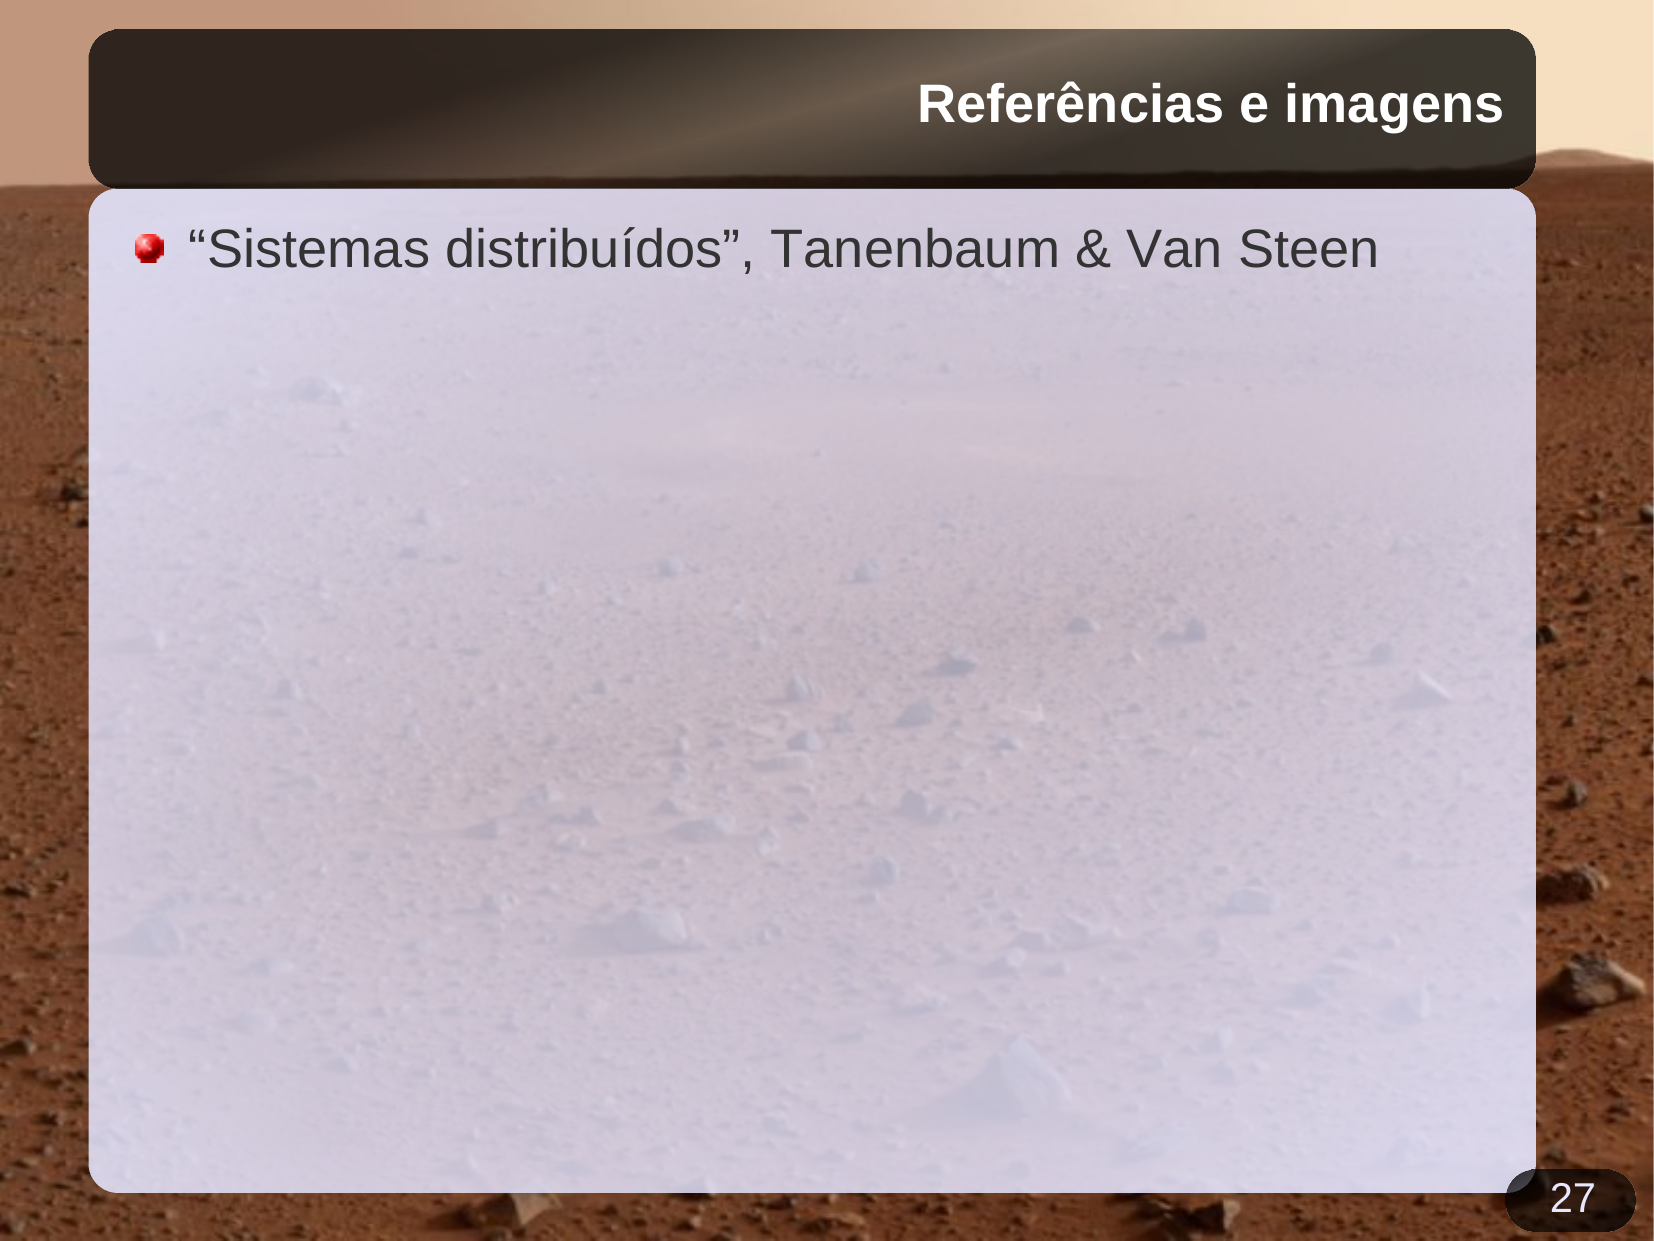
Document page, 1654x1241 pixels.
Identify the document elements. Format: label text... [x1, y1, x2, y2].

picture [0, 0, 1654, 1241]
list “Sistemas distribuídos”, Tanenbaum & Van Steen [118, 218, 1477, 1164]
title Referências e imagens [118, 59, 1506, 148]
